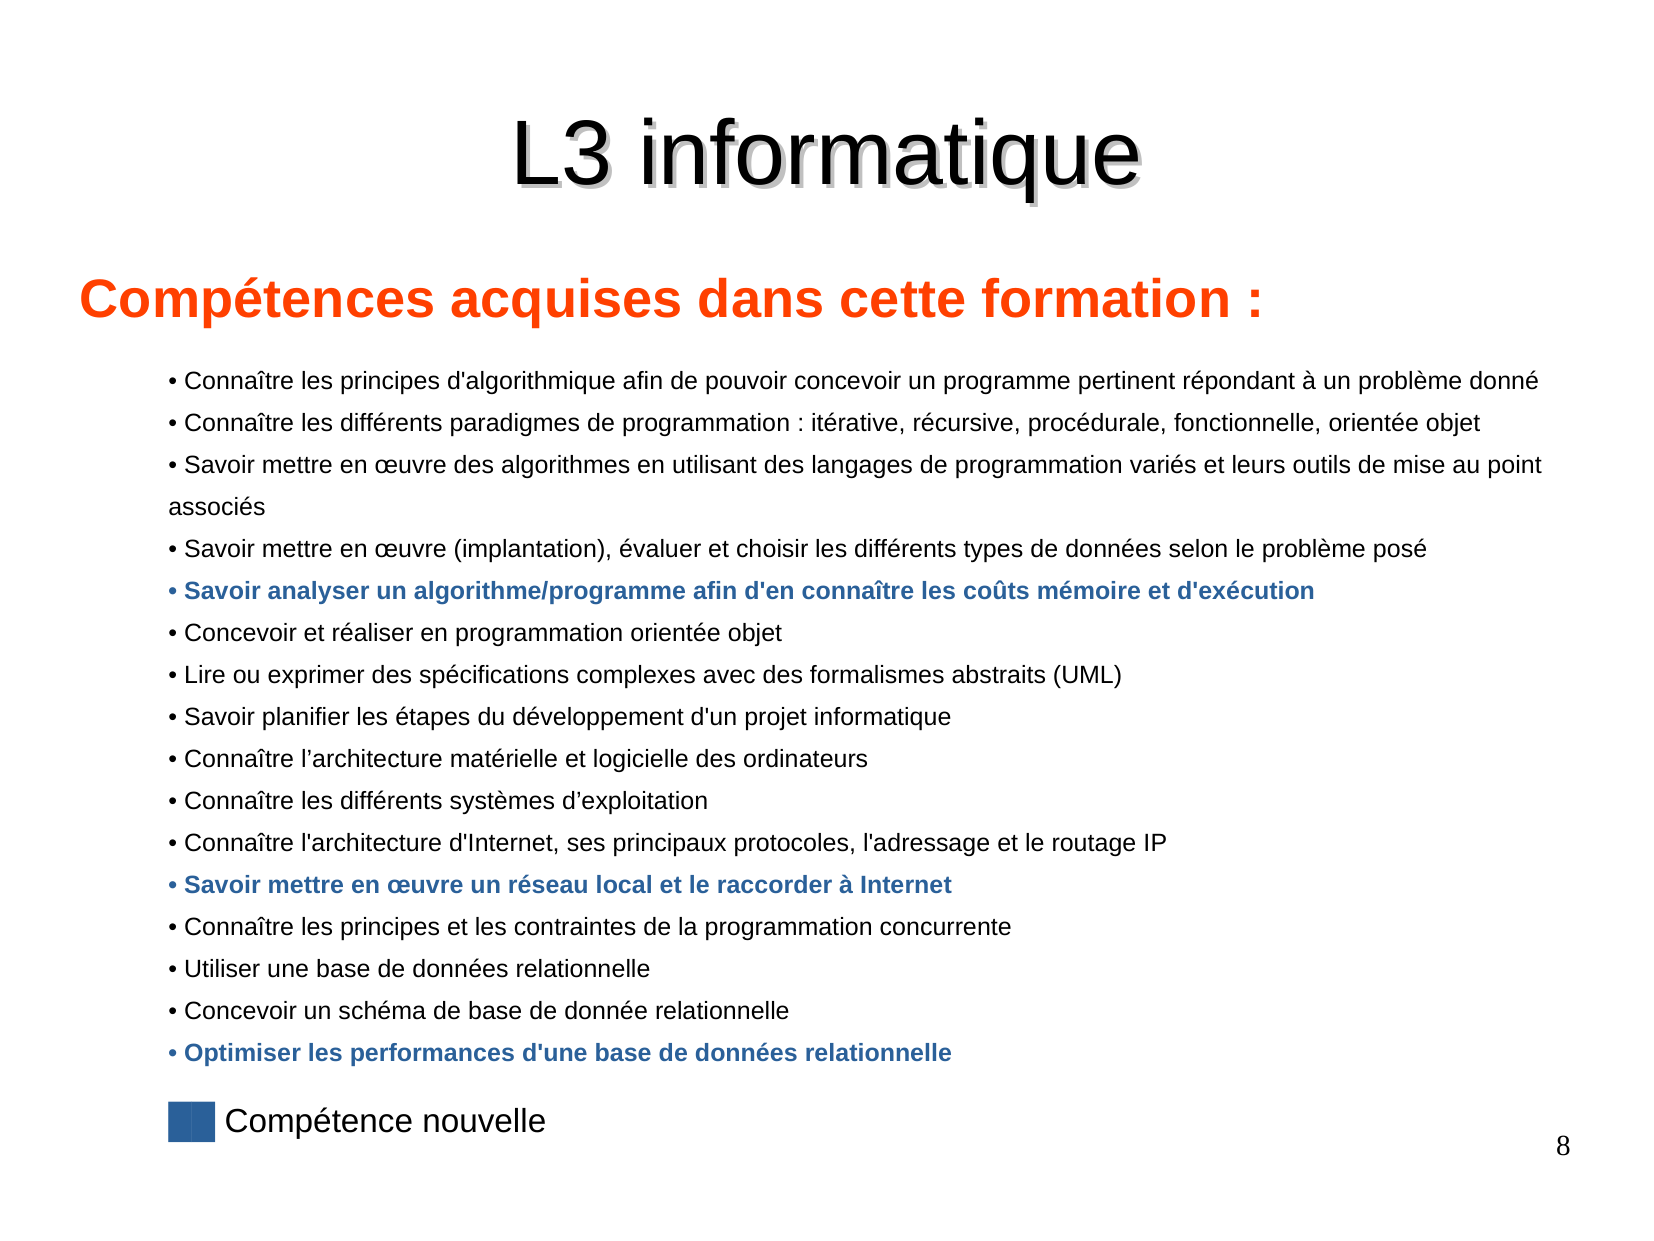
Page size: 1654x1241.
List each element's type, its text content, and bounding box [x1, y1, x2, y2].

text_box Compétences acquises dans cette formation : • Connaître les principes d'algorithmique afin de pouvoir concevoir un programme pertinent répondant à un problème donné • Connaître les différents paradigmes de programmation : itérative, récursive, procédurale, fonctionnelle, orientée objet • Savoir mettre en œuvre des algorithmes en utilisant des langages de programmation variés et leurs outils de mise au point associés • Savoir mettre en œuvre (implantation), évaluer et choisir les différents types de données selon le problème posé • Savoir analyser un algorithme/programme afin d'en connaître les coûts mémoire et d'exécution • Concevoir et réaliser en programmation orientée objet • Lire ou exprimer des spécifications complexes avec des formalismes abstraits (UML) • Savoir planifier les étapes du développement d'un projet informatique • Connaître l’architecture matérielle et logicielle des ordinateurs • Connaître les différents systèmes d’exploitation • Connaître l'architecture d'Internet, ses principaux protocoles, l'adressage et le routage IP • Savoir mettre en œuvre un réseau local et le raccorder à Internet • Connaître les principes et les contraintes de la programmation concurrente • Utiliser une base de données relationnelle • Concevoir un schéma de base de donnée relationnelle • Optimiser les performances d'une base de données relationnelle ██ Compétence nouvelle [64, 261, 1589, 1186]
title L3 informatique [82, 49, 1571, 257]
